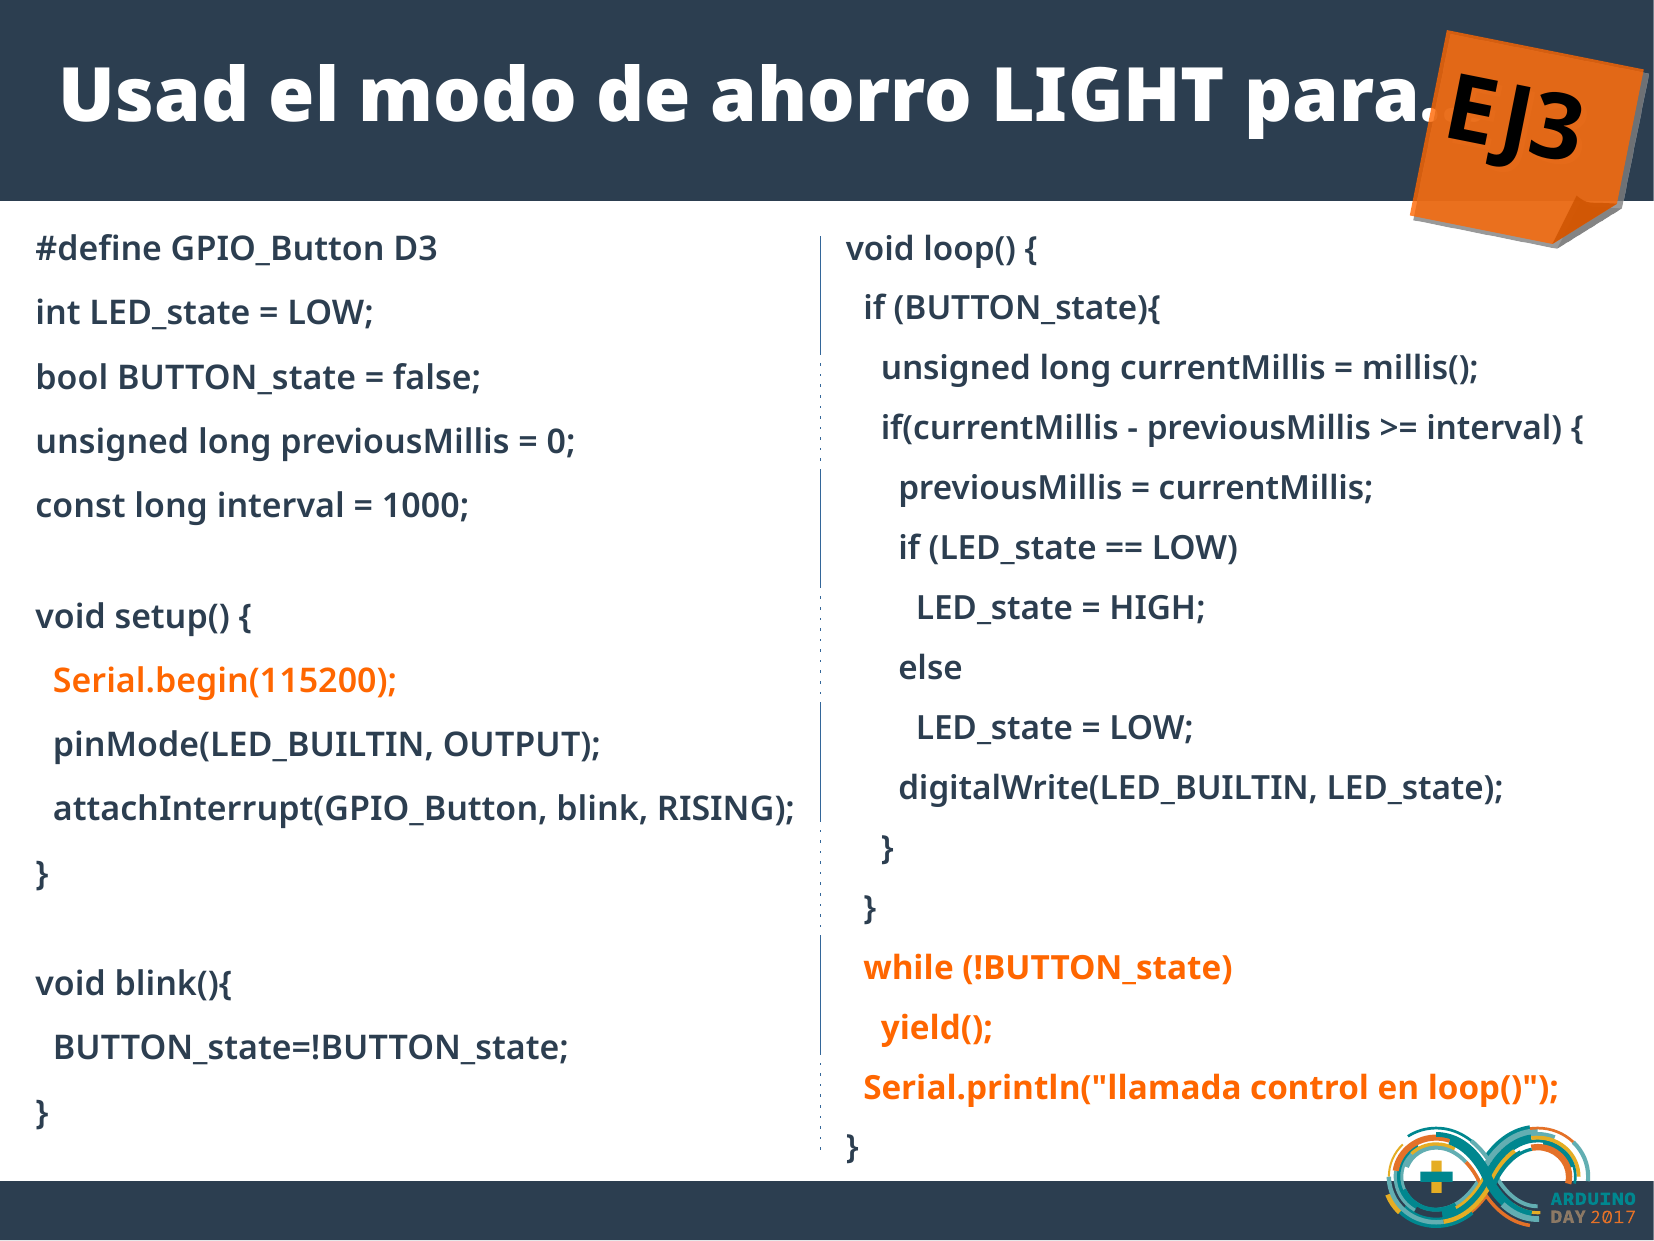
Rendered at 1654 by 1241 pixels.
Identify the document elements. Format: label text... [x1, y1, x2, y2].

list #define GPIO_Button D3 int LED_state = LOW; bool BUTTON_state = false; unsigned long previousMillis = 0; const long interval = 1000; void setup() { Serial.begin(115200); pinMode(LED_BUILTIN, OUTPUT); attachInterrupt(GPIO_Button, blink, RISING); } void blink(){ BUTTON_state=!BUTTON_state; } [35, 224, 809, 1170]
title Usad el modo de ahorro LIGHT para... [59, 13, 1595, 172]
text_box EJ3 [1409, 30, 1644, 224]
list void loop() { if (BUTTON_state){ unsigned long currentMillis = millis(); if(currentMillis - previousMillis >= interval) { previousMillis = currentMillis; if (LED_state == LOW) LED_state = HIGH; else LED_state = LOW; digitalWrite(LED_BUILTIN, LED_state); } } while (!BUTTON_state) yield(); Serial.println("llamada control en loop()"); } [845, 224, 1596, 1170]
